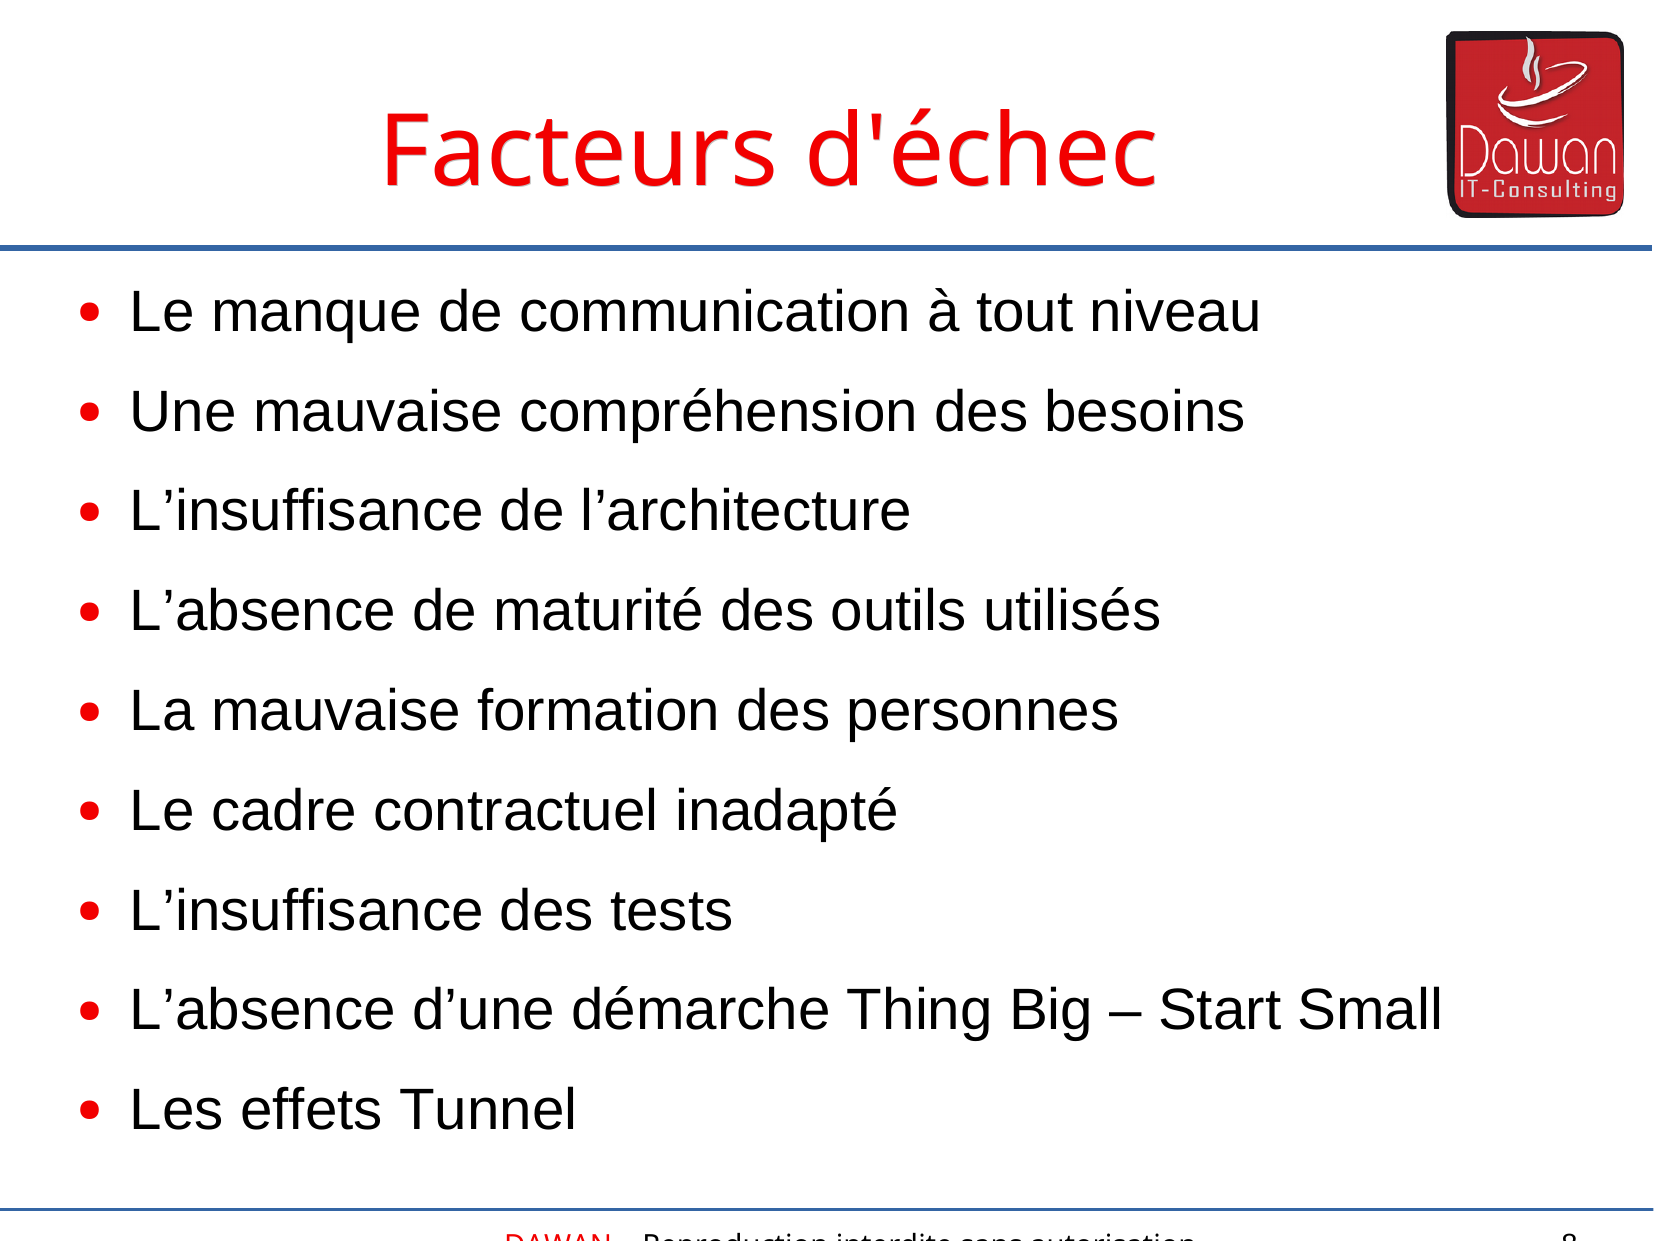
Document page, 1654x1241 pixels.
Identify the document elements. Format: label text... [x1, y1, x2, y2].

text_box ● [76, 998, 109, 1032]
text_box [0, 1211, 1654, 1241]
text_box ● [76, 698, 109, 733]
text_box ● [76, 798, 109, 833]
text_box ● [76, 299, 109, 334]
picture [1446, 31, 1624, 218]
text_box Facteurs d'échec [379, 78, 1127, 201]
text_box ● [76, 1097, 109, 1132]
text_box ● [76, 599, 109, 633]
text_box La mauvaise formation des personnes [129, 677, 1121, 746]
text_box Le manque de communication à tout niveau [129, 278, 1264, 347]
text_box L’absence d’une démarche Thing Big – Start Small [129, 976, 1445, 1046]
text_box Le cadre contractuel inadapté [129, 777, 901, 846]
text_box 8 [1561, 1228, 1595, 1241]
text_box Les effets Tunnel [129, 1076, 579, 1145]
text_box L’insuffisance de l’architecture [129, 478, 914, 547]
text_box L’insuffisance des tests [129, 877, 735, 946]
text_box ● [76, 898, 109, 932]
text_box ● [76, 399, 109, 434]
text_box DAWAN – Reproduction interdite sans autorisation [504, 1224, 1156, 1241]
text_box ● [76, 499, 109, 533]
text_box [0, 0, 1654, 1208]
text_box Une mauvaise compréhension des besoins [129, 378, 1248, 447]
text_box L’absence de maturité des outils utilisés [129, 577, 1164, 647]
